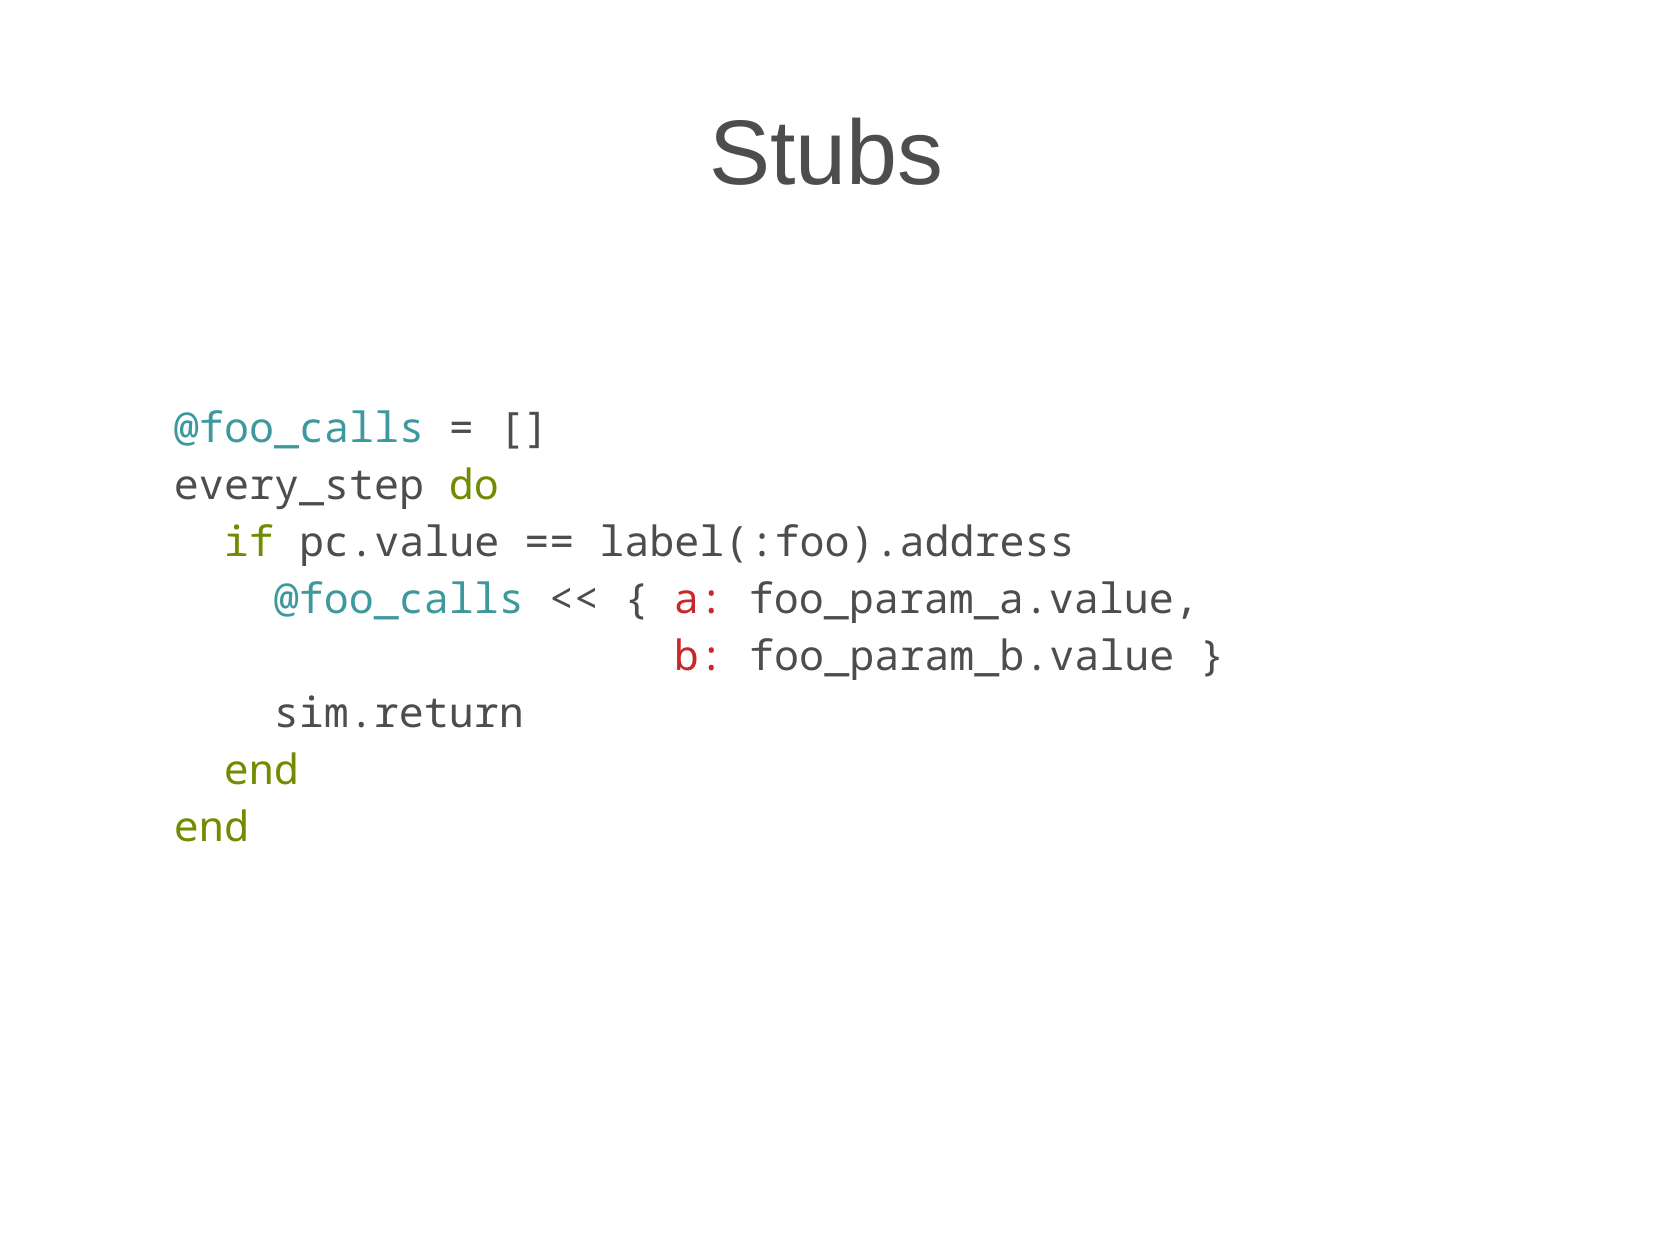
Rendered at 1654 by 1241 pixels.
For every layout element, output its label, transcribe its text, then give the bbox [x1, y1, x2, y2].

title Stubs [82, 49, 1571, 257]
text_box @foo_calls = [] every_step do if pc.value == label(:foo).address @foo_calls << { a: foo_param_a.value, b: foo_param_b.value } sim.return end end [159, 390, 1495, 826]
